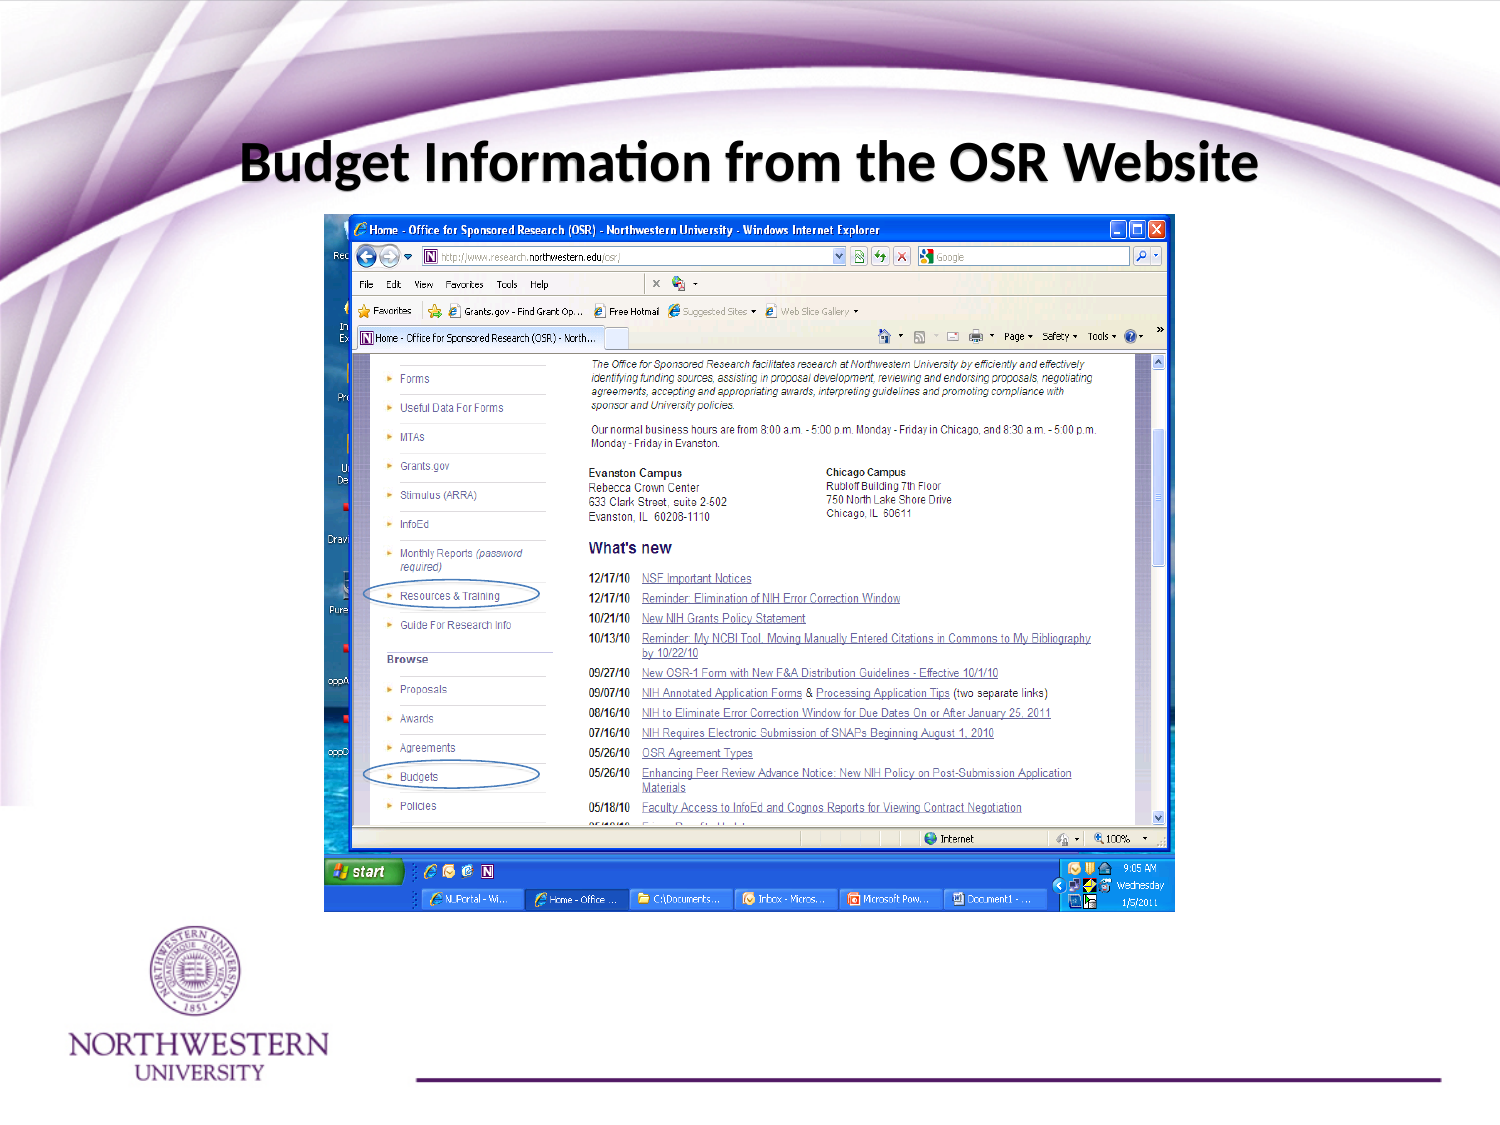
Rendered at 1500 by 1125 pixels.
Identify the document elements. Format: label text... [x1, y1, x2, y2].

picture [324, 734, 340, 738]
title Budget Information from the OSR Website [75, 101, 1426, 215]
picture [324, 214, 1175, 912]
